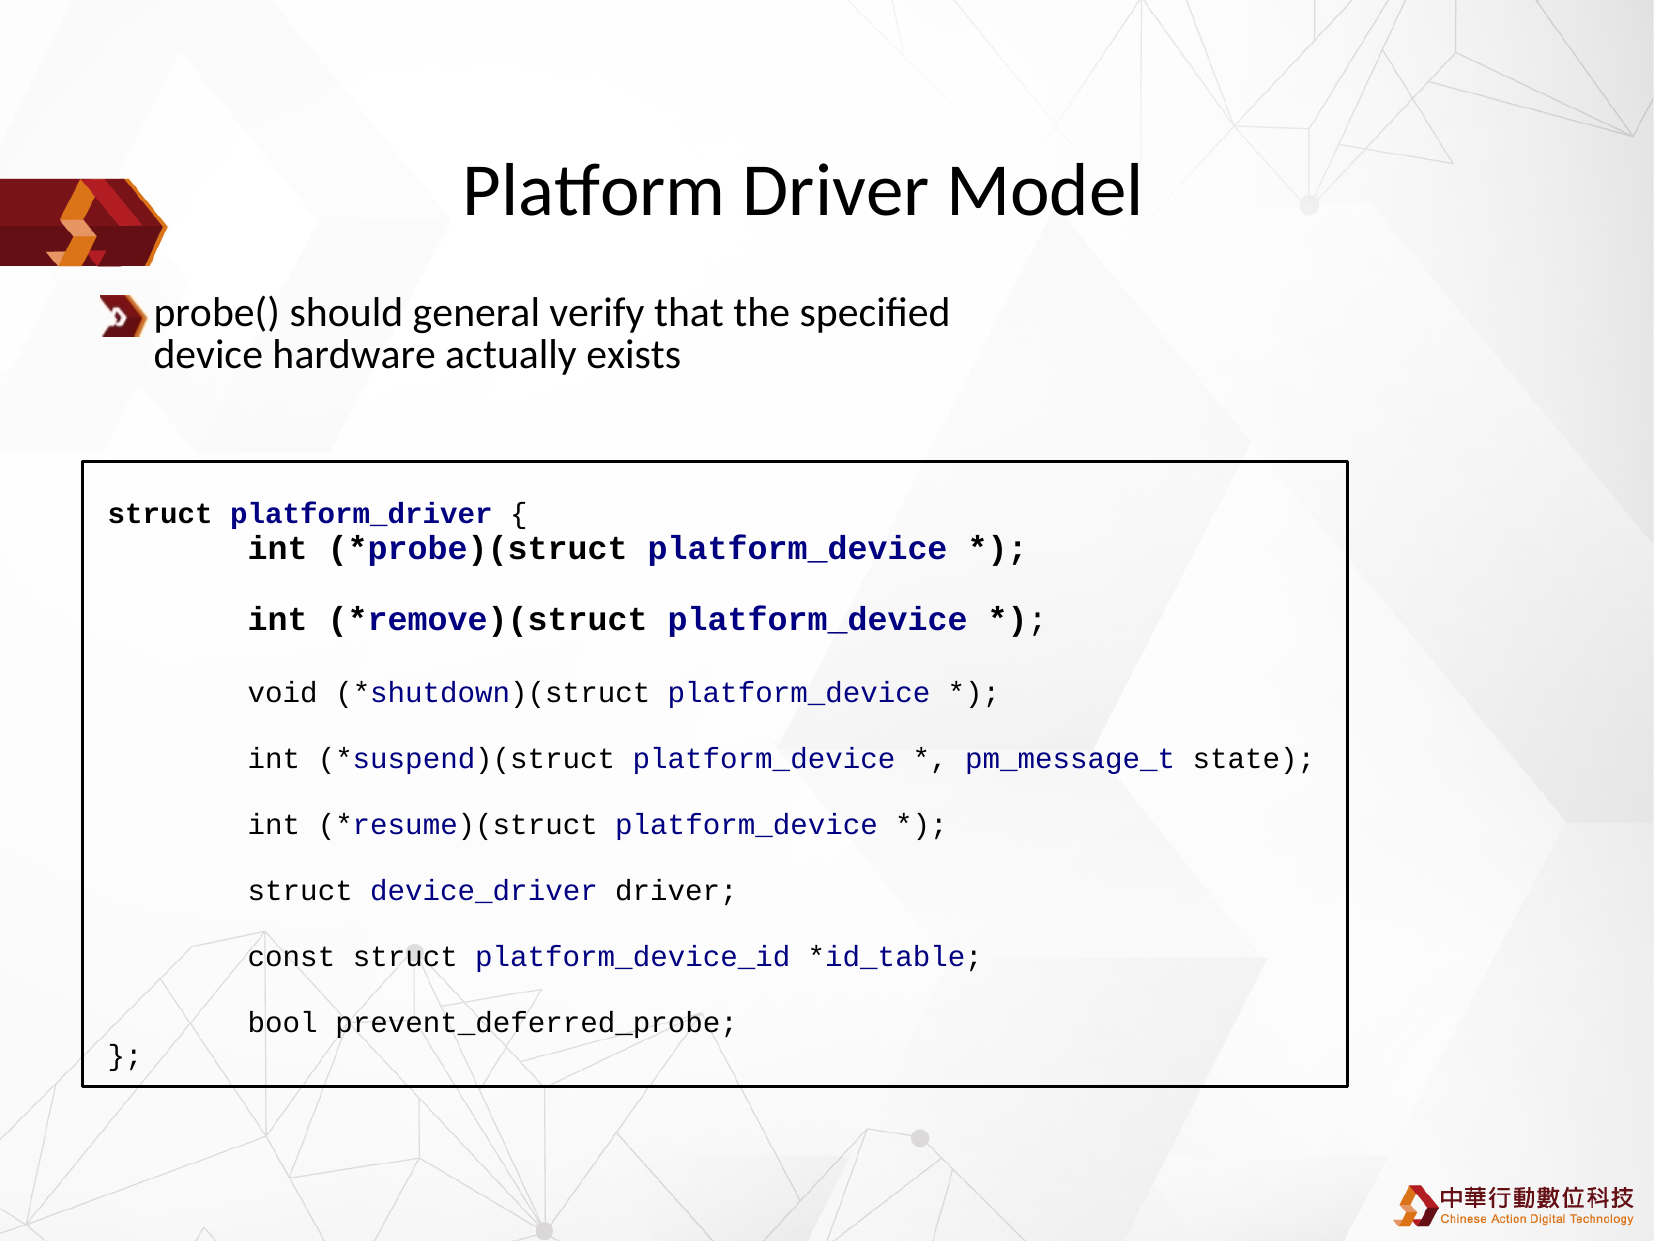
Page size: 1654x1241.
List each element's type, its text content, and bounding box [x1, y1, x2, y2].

list probe() should general verify that the specified device hardware actually exists [82, 295, 1571, 455]
text_box struct platform_driver { int (*probe)(struct platform_device *); int (*remove)(struct platform_device *); void (*shutdown)(struct platform_device *); int (*suspend)(struct platform_device *, pm_message_t state); int (*resume)(struct platform_device *); struct device_driver driver; const struct platform_device_id *id_table; bool prevent_deferred_probe; }; [92, 491, 1346, 1085]
text_box struct platform_driver { int (*probe)(struct platform_device *); int (*remove)(struct platform_device *); void (*shutdown)(struct platform_device *); int (*suspend)(struct platform_device *, pm_message_t state); int (*resume)(struct platform_device *); struct device_driver driver; const struct platform_device_id *id_table; bool prevent_deferred_probe; }; [92, 491, 1357, 1115]
picture [0, 0, 1654, 1241]
title Platform Driver Model [118, 112, 1506, 281]
